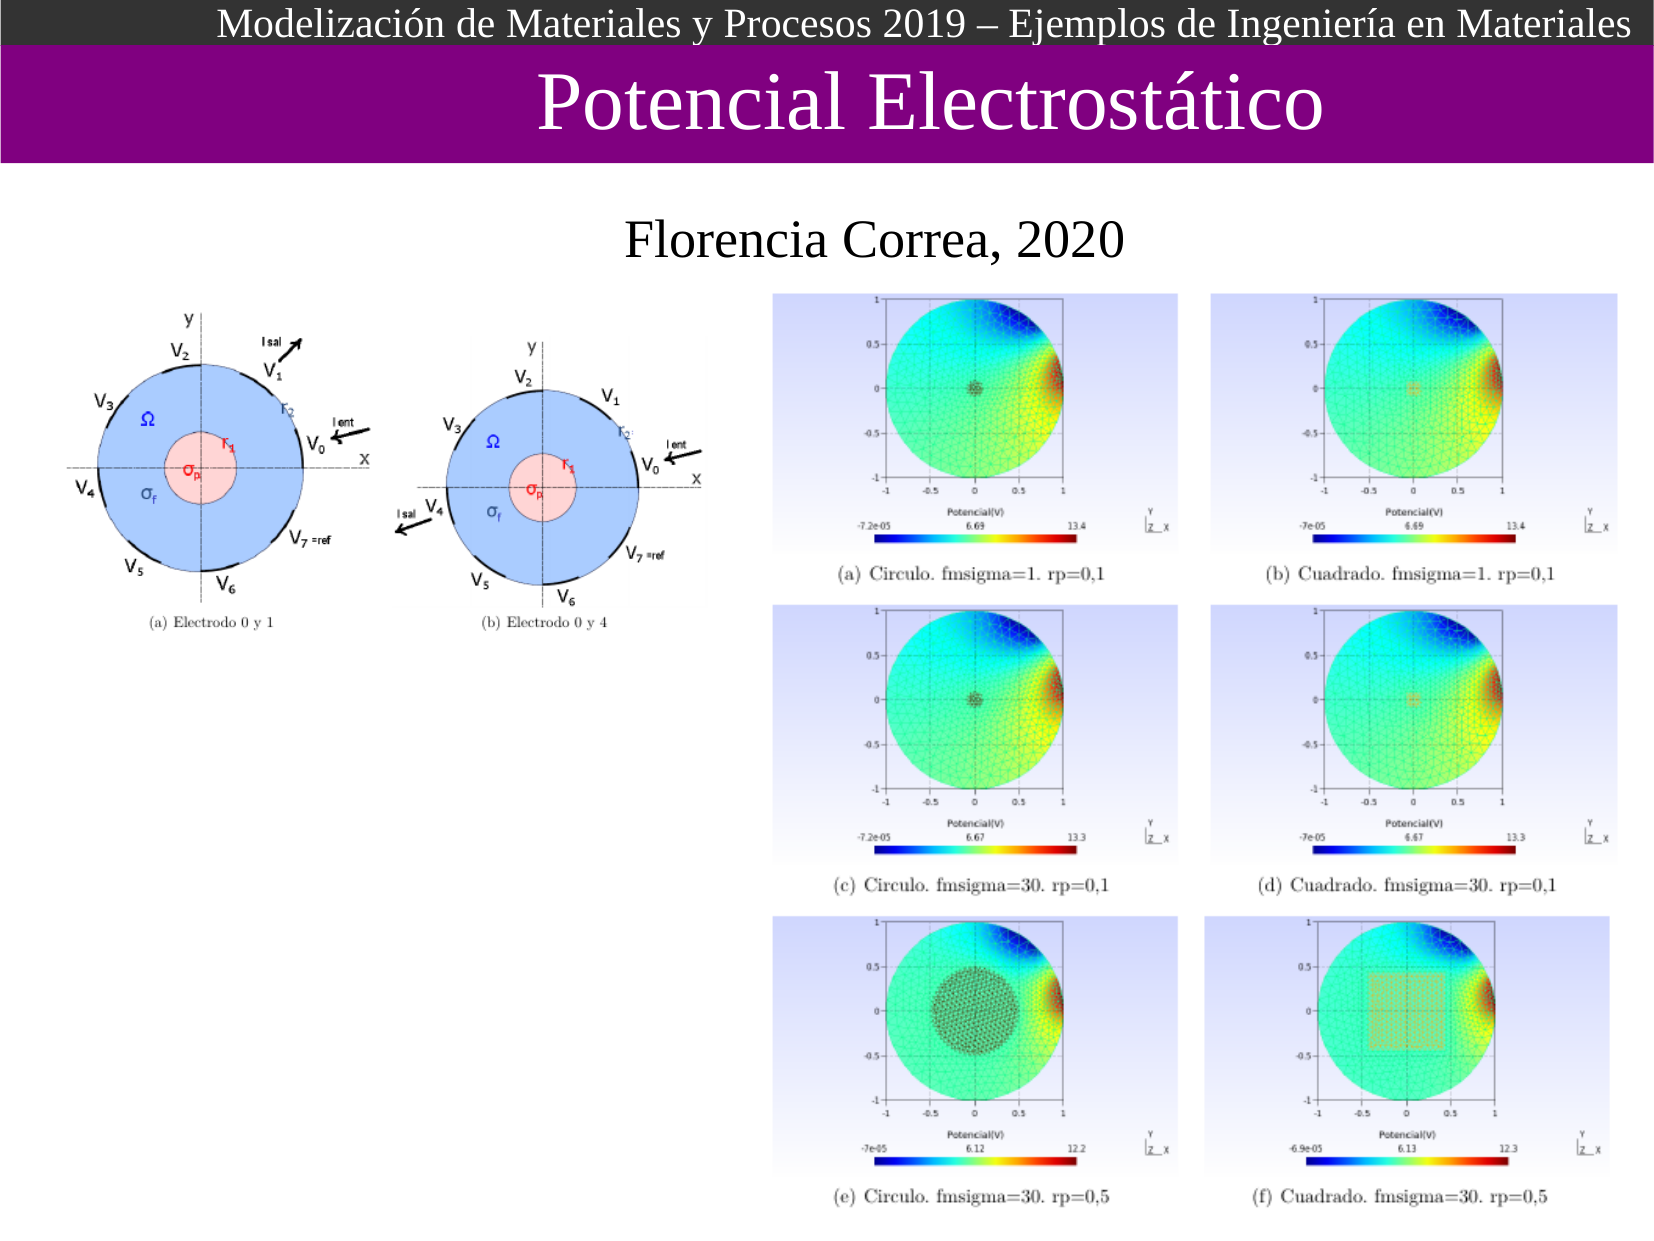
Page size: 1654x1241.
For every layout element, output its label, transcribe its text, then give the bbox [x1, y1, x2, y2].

text_box Florencia Correa, 2020 [609, 201, 1172, 283]
picture [11, 298, 745, 643]
picture [762, 286, 1624, 1234]
text_box Potencial Electrostático [230, 47, 1634, 162]
